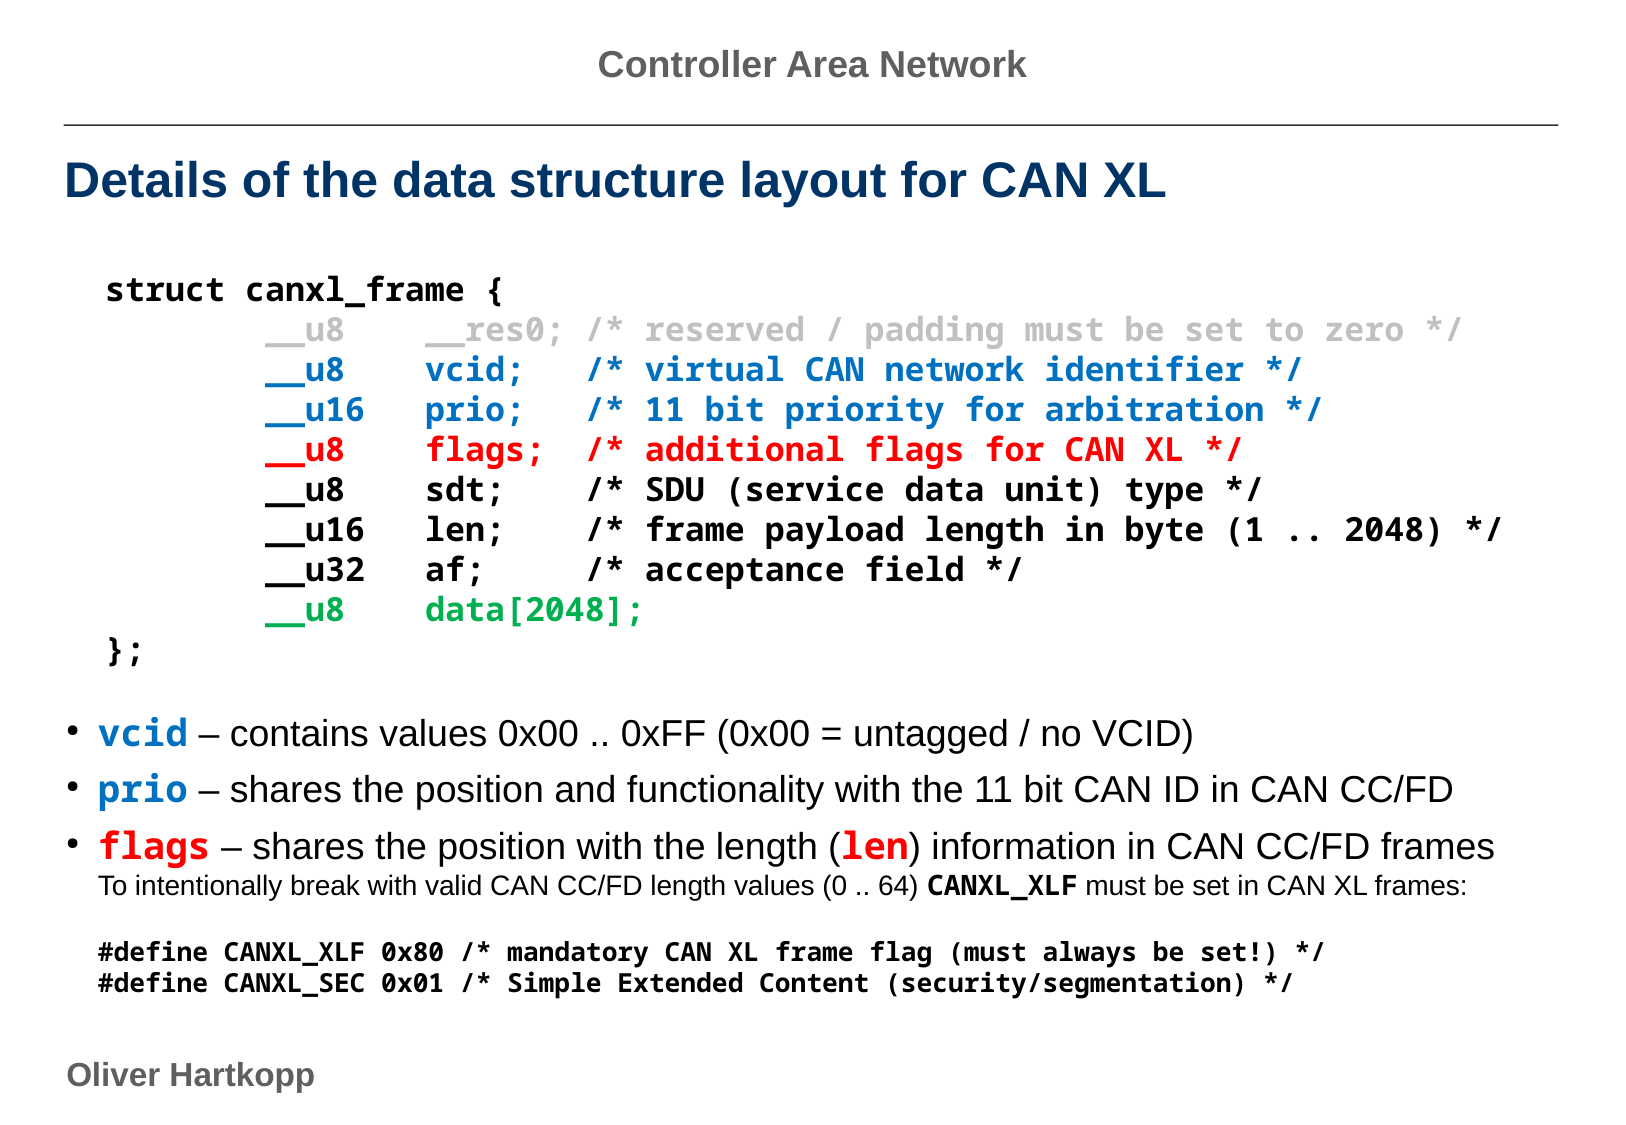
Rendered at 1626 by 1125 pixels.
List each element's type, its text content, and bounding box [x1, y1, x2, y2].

text_box vcid – contains values 0x00 .. 0xFF (0x00 = untagged / no VCID) prio – shares the position and functionality with the 11 bit CAN ID in CAN CC/FD flags – shares the position with the length (len) information in CAN CC/FD frames To intentionally break with valid CAN CC/FD length values (0 .. 64) CANXL_XLF must be set in CAN XL frames: #define CANXL_XLF 0x80 /* mandatory CAN XL frame flag (must always be set!) */ #define CANXL_SEC 0x01 /* Simple Extended Content (security/segmentation) */ [66, 708, 1560, 1004]
text_box Details of the data structure layout for CAN XL [64, 147, 1600, 260]
text_box struct canxl_frame { __u8 __res0; /* reserved / padding must be set to zero */ __u8 vcid; /* virtual CAN network identifier */ __u16 prio; /* 11 bit priority for arbitration */ __u8 flags; /* additional flags for CAN XL */ __u8 sdt; /* SDU (service data unit) type */ __u16 len; /* frame payload length in byte (1 .. 2048) */ __u32 af; /* acceptance field */ __u8 data[2048]; }; [90, 261, 1525, 576]
